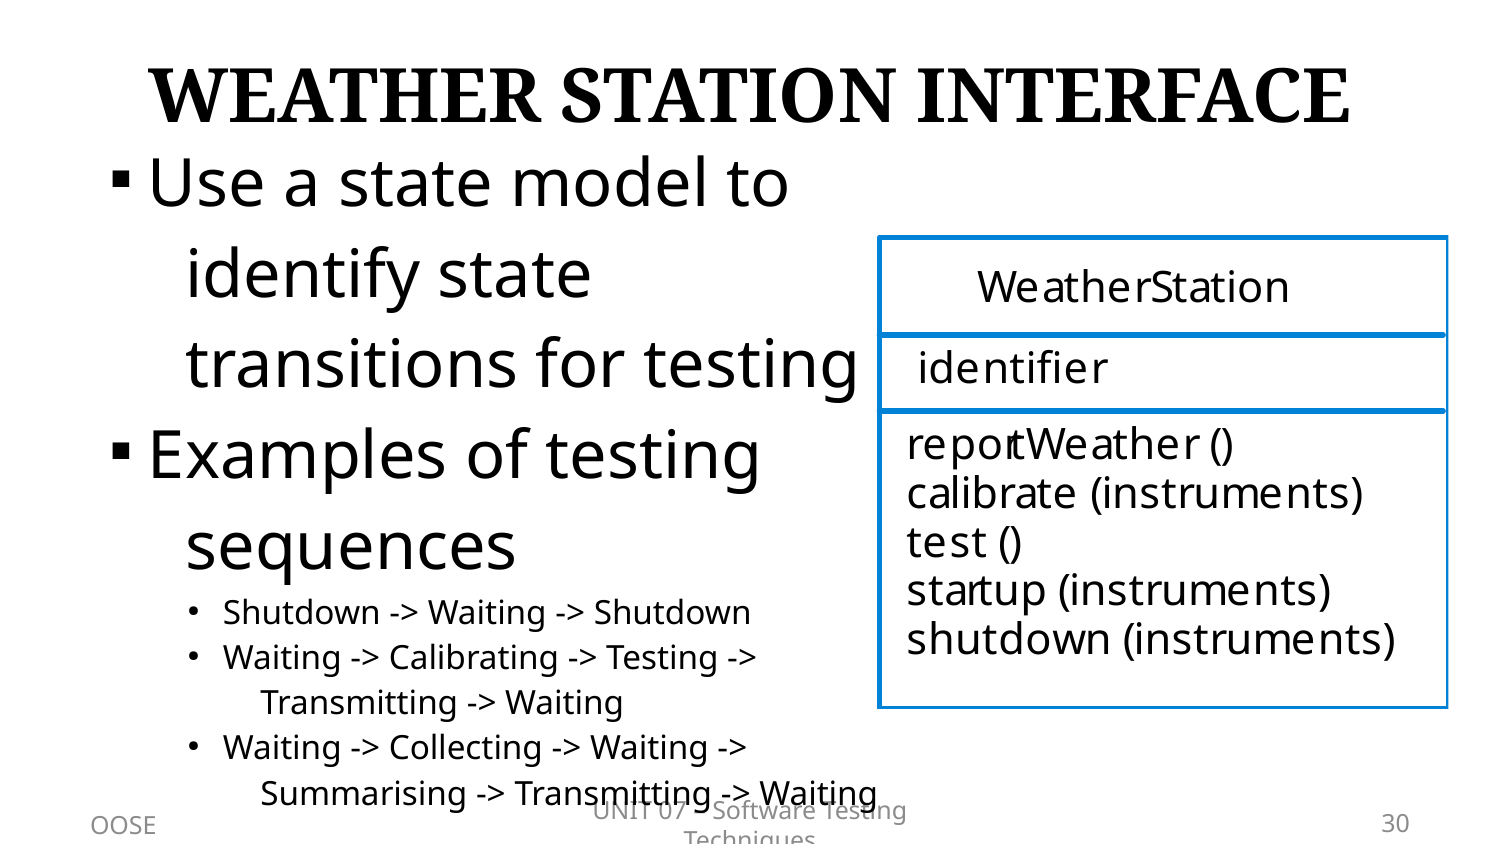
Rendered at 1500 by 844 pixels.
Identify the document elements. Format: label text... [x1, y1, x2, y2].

picture [874, 232, 1449, 709]
title WEATHER STATION INTERFACE [75, 23, 1425, 164]
subtitle Use a state model to identify state transitions for testing Examples of testing sequences Shutdown -> Waiting -> Shutdown Waiting -> Calibrating -> Testing -> Transmitting -> Waiting Waiting -> Collecting -> Waiting -> Summarising -> Transmitting -> Waiting [75, 196, 910, 754]
